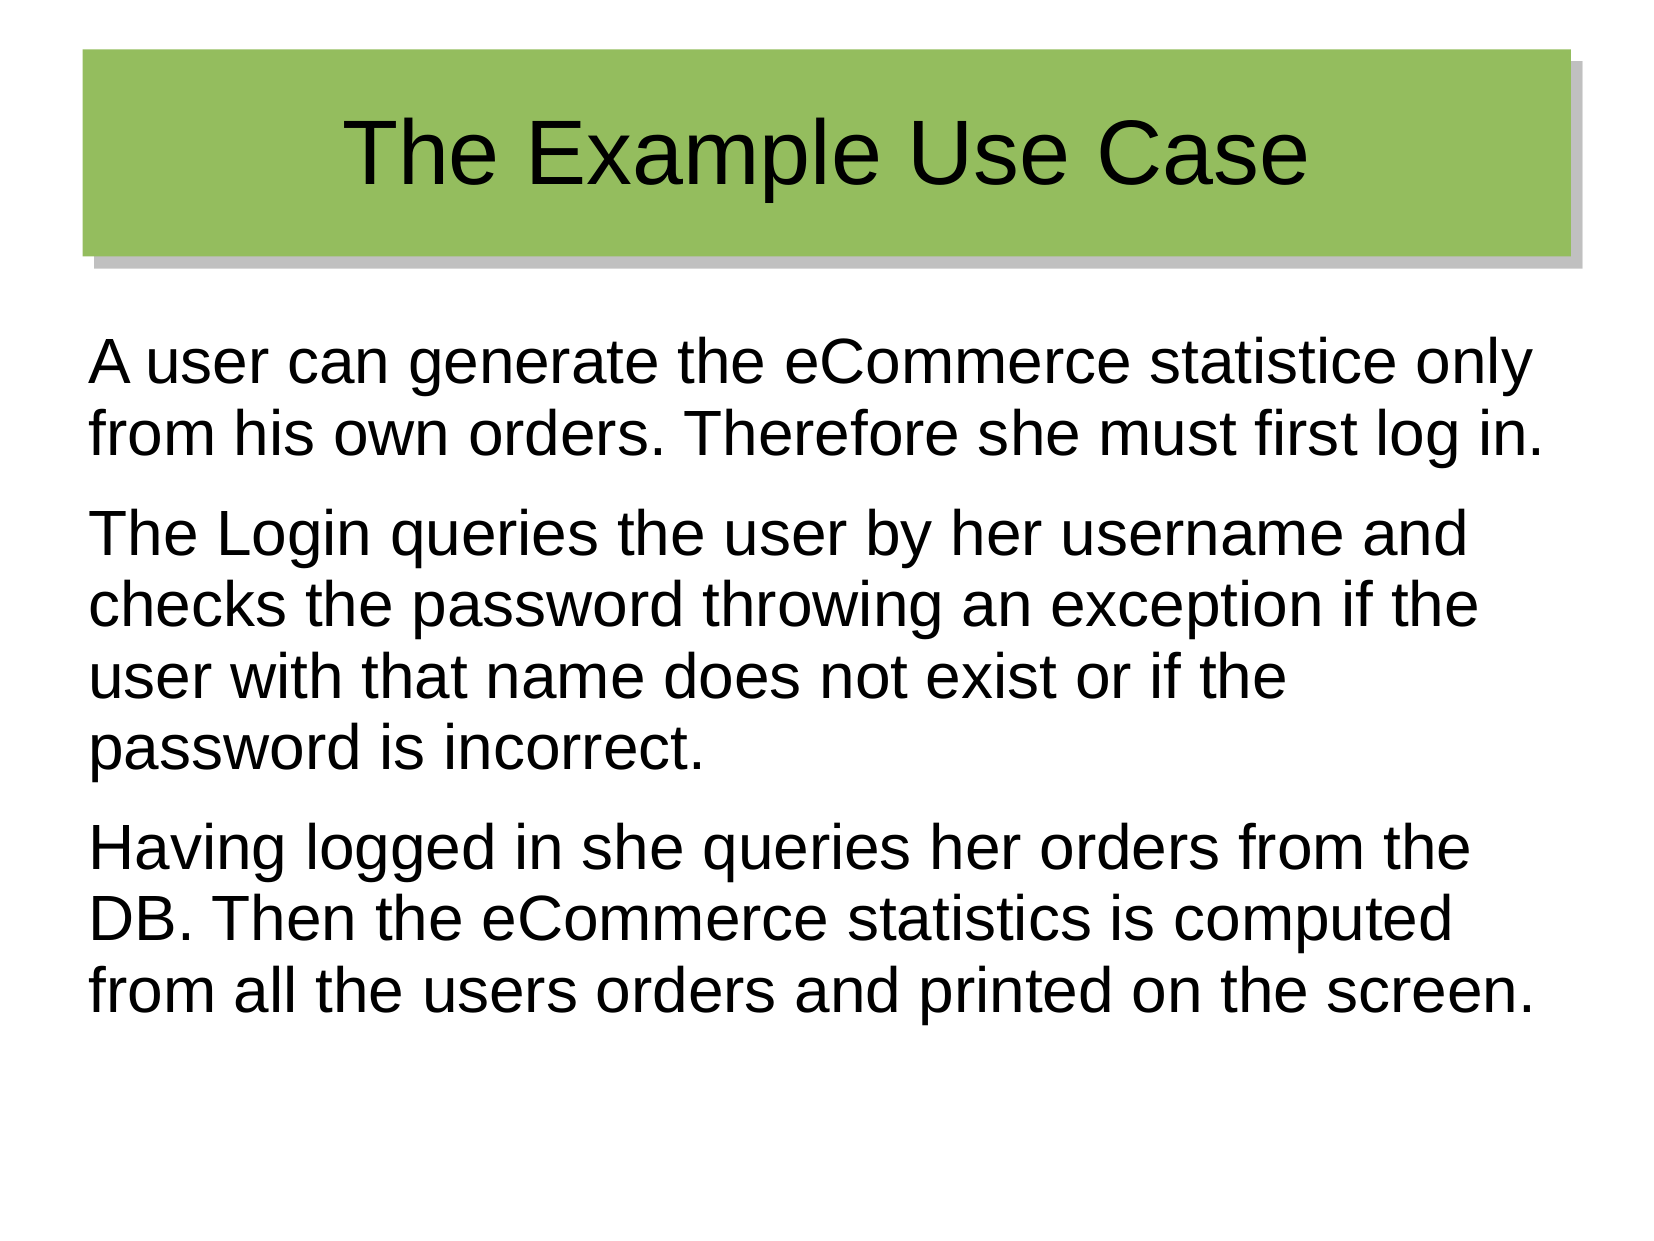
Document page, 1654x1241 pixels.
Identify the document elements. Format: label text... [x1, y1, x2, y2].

title The Example Use Case [82, 49, 1571, 257]
list A user can generate the eCommerce statistice only from his own orders. Therefore she must first log in. The Login queries the user by her username and checks the password throwing an exception if the user with that name does not exist or if the password is incorrect. Having logged in she queries her orders from the DB. Then the eCommerce statistics is computed from all the users orders and printed on the screen. [88, 325, 1577, 1146]
